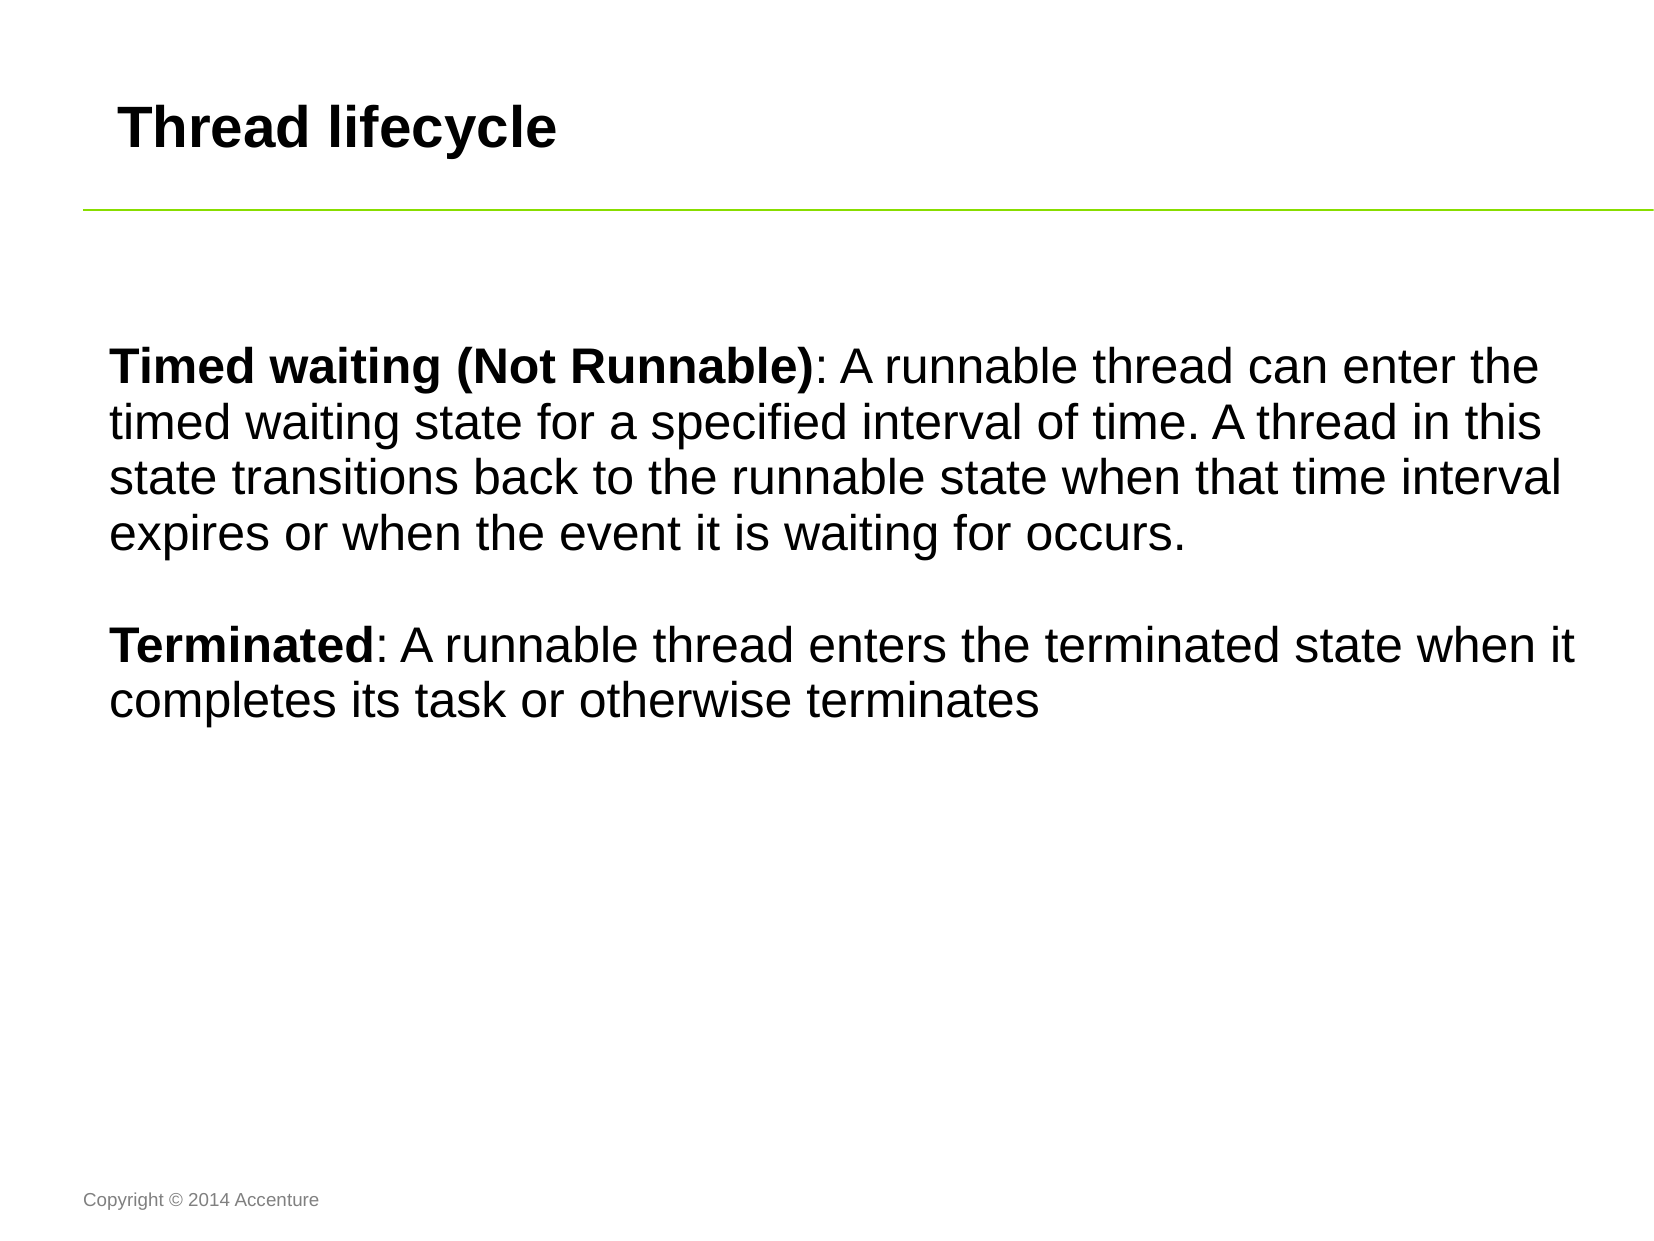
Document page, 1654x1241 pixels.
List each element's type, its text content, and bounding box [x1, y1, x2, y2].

title Thread lifecycle [81, 56, 1654, 199]
text_box Timed waiting (Not Runnable): A runnable thread can enter the timed waiting state for a specified interval of time. A thread in this state transitions back to the runnable state when that time interval expires or when the event it is waiting for occurs. Terminated: A runnable thread enters the terminated state when it completes its task or otherwise terminates [94, 330, 1607, 1123]
